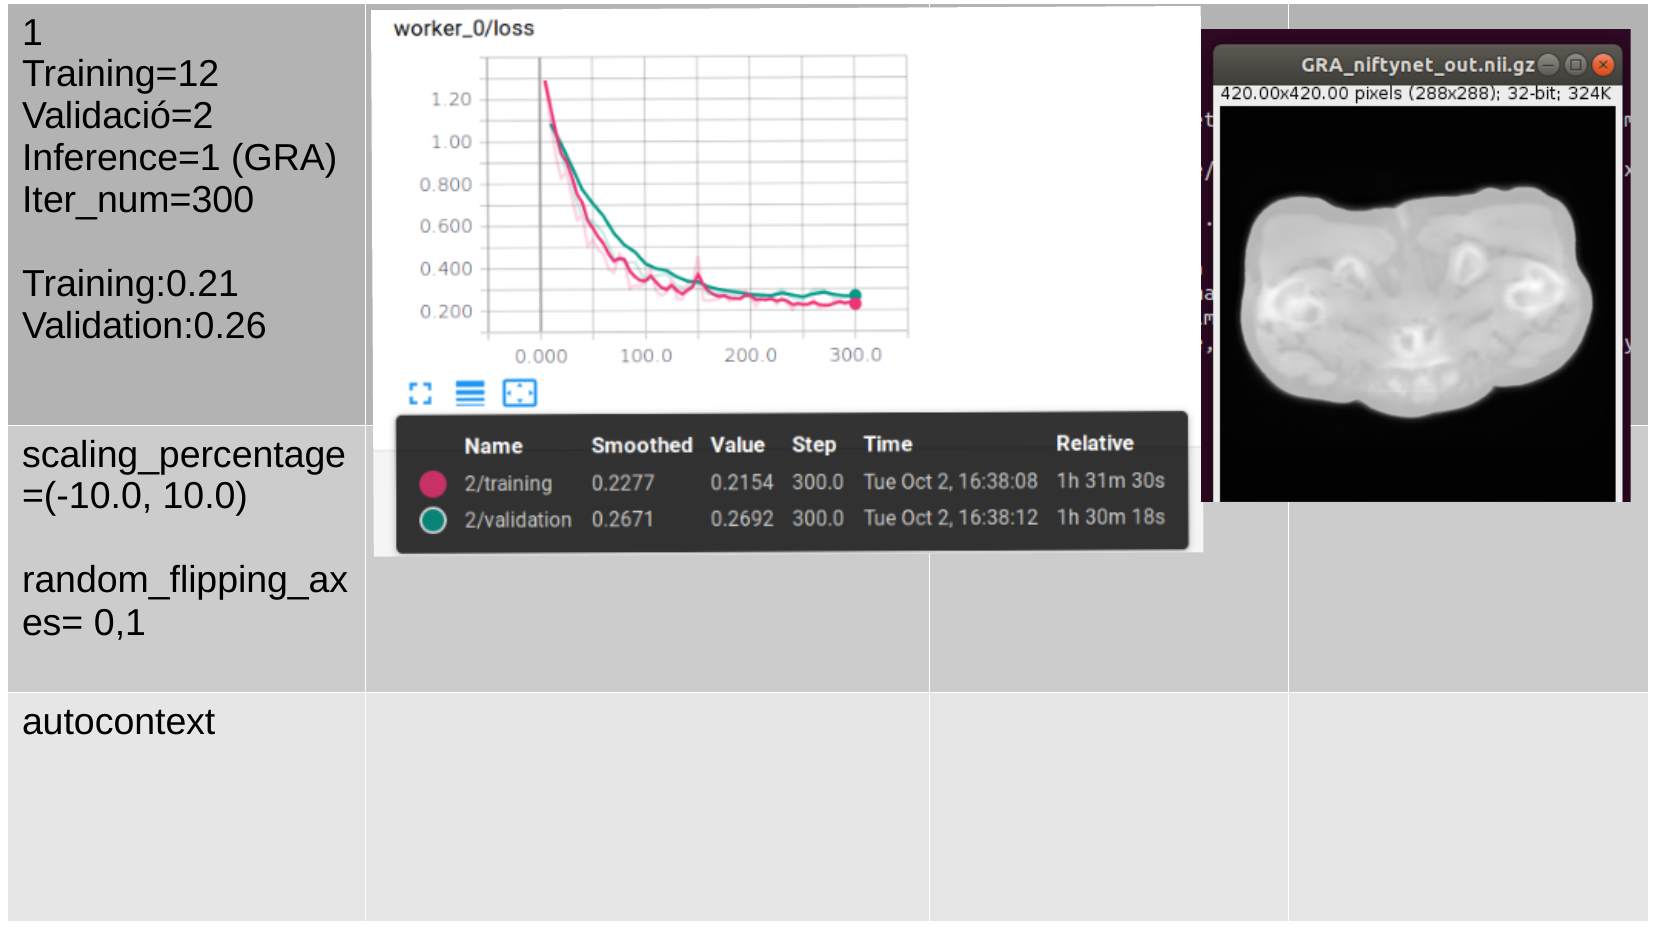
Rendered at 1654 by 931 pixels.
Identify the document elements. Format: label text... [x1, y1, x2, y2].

table_header [366, 4, 929, 425]
table_cell [1289, 693, 1648, 921]
table_header [1289, 4, 1648, 425]
table_cell [930, 693, 1288, 921]
table_header 1 Training=12 Validació=2 Inference=1 (GRA) Iter_num=300 Training:0.21 Validation:0.26 [8, 4, 365, 425]
table_cell [366, 693, 929, 921]
table_cell scaling_percentage=(-10.0, 10.0) random_flipping_axes= 0,1 [8, 426, 365, 692]
table_cell [1289, 426, 1648, 692]
table_cell autocontext [8, 693, 365, 921]
table_cell [366, 426, 929, 692]
picture [371, 6, 1631, 557]
table_cell [930, 502, 1288, 692]
table_header [930, 4, 1288, 29]
